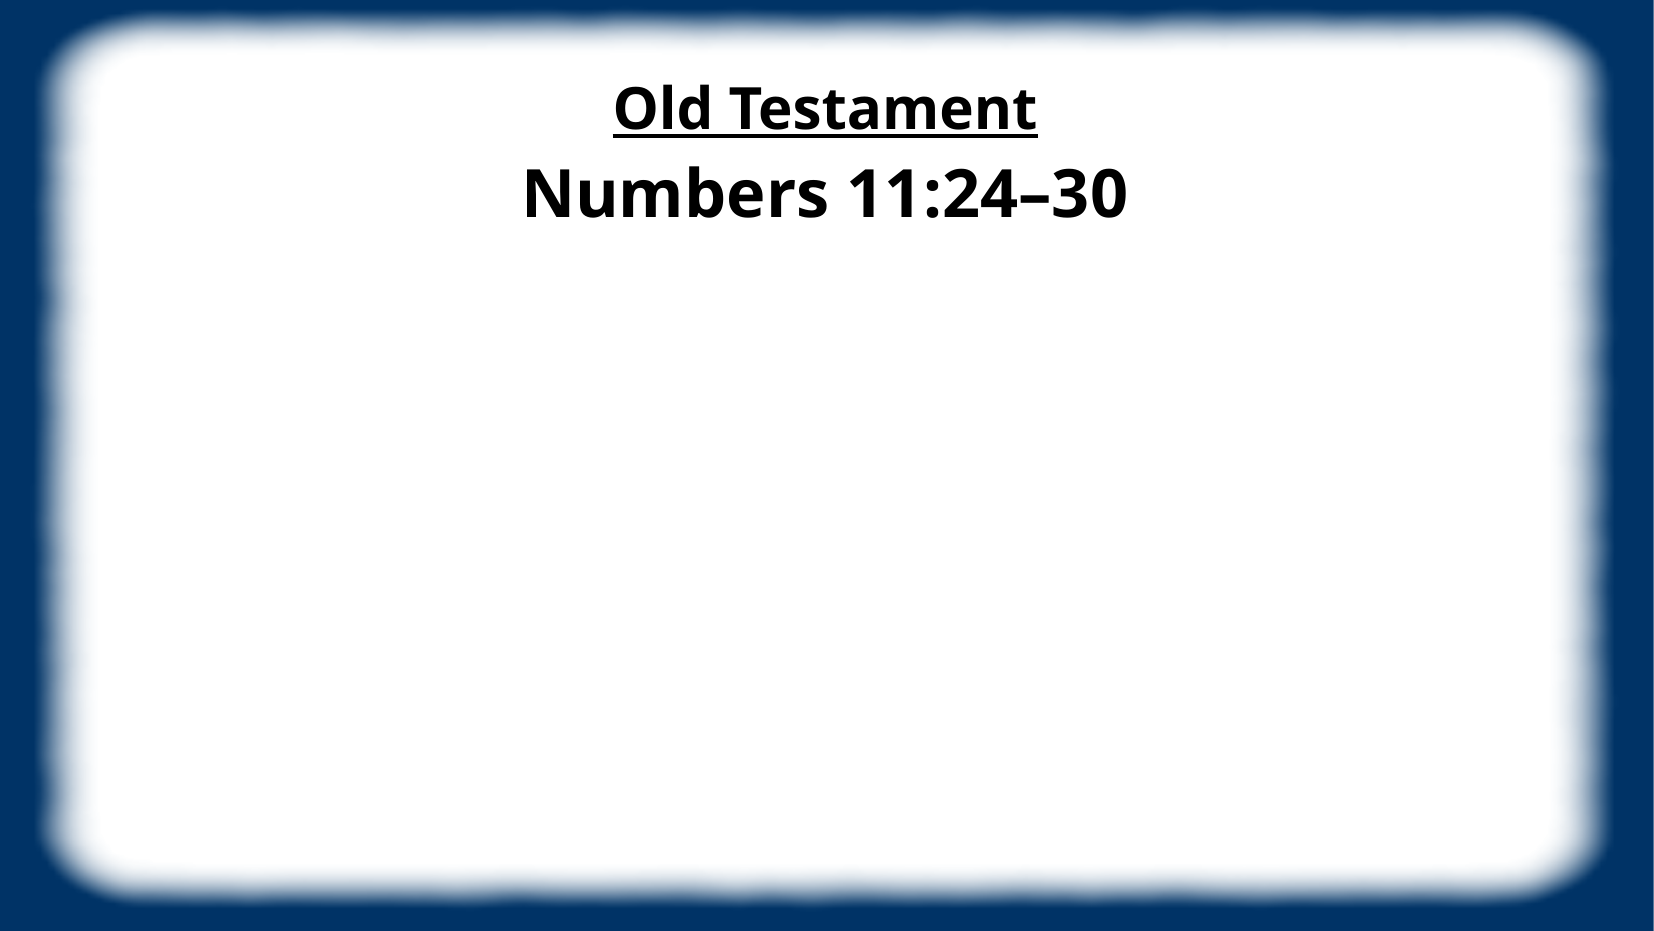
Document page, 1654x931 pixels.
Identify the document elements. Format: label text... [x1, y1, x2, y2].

text_box Old Testament Numbers 11:24–30 [105, 60, 1546, 297]
picture [0, 0, 1654, 931]
